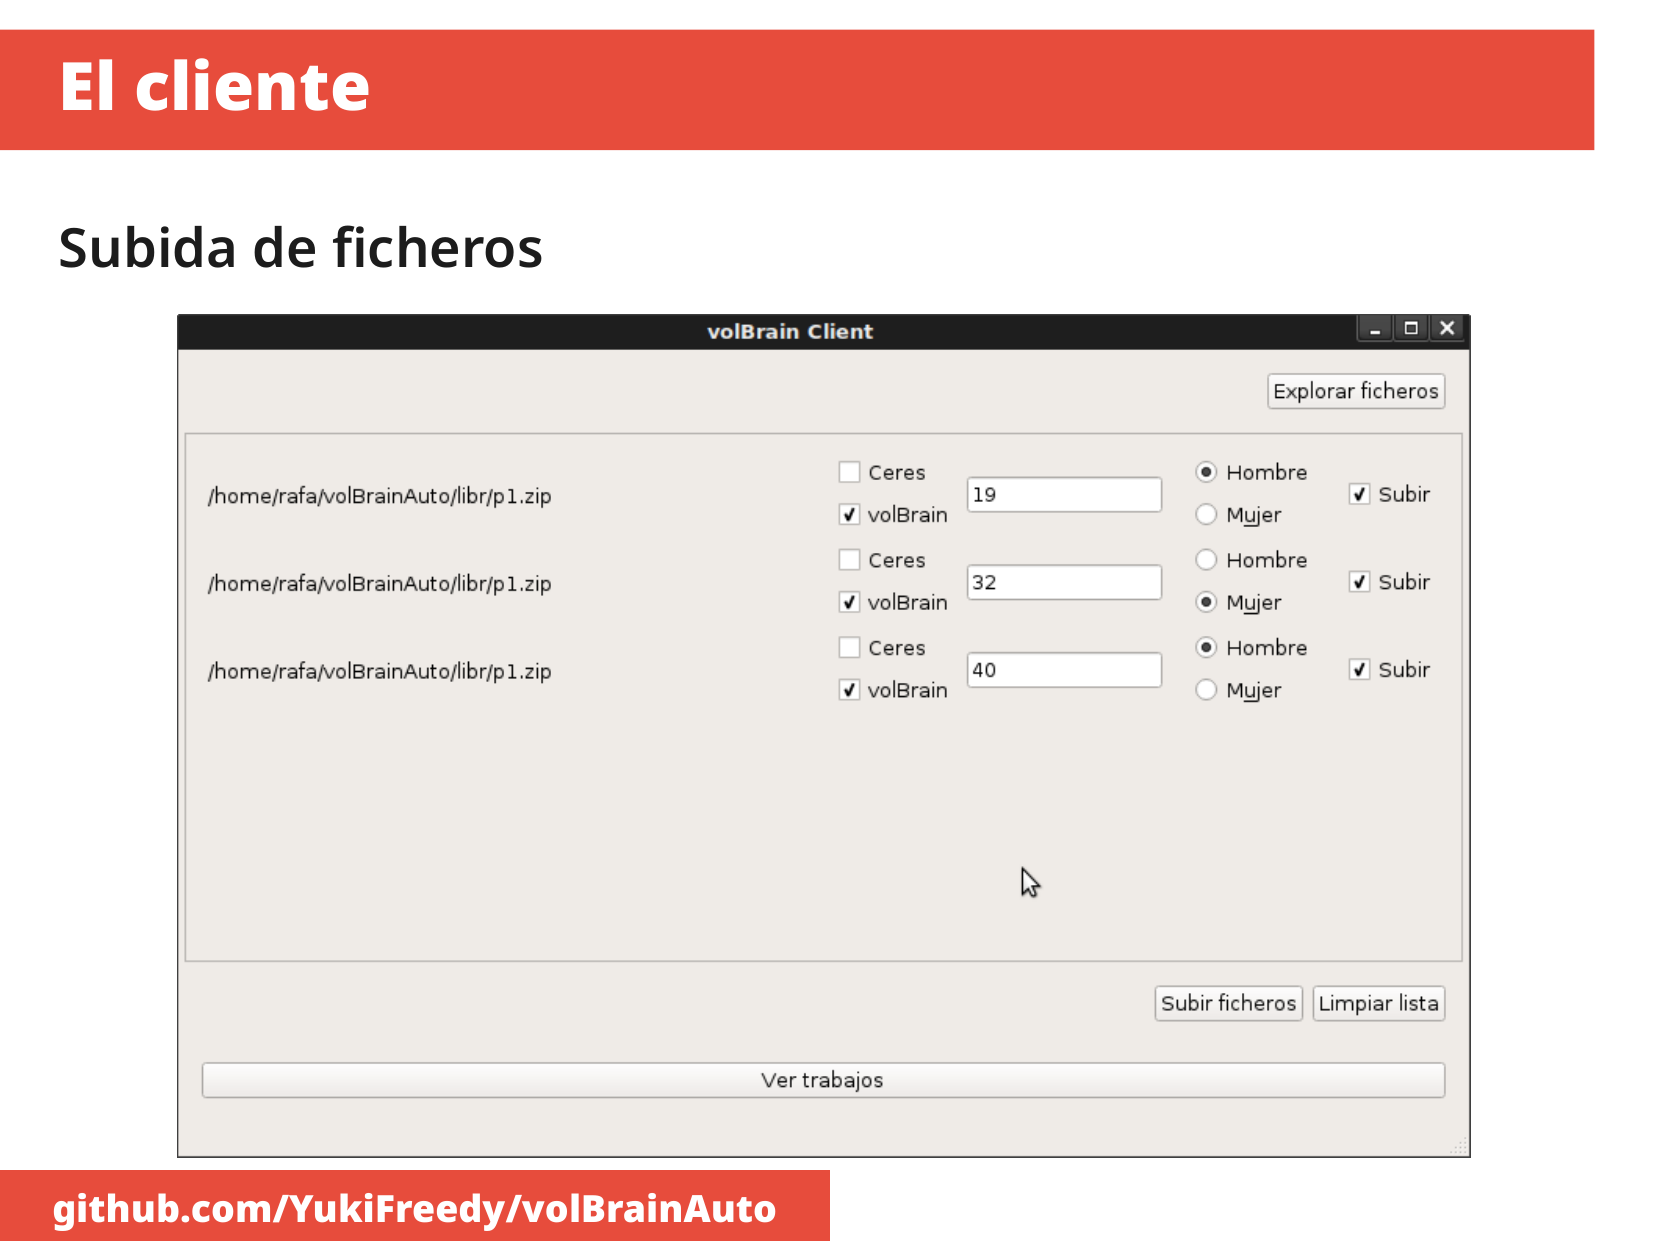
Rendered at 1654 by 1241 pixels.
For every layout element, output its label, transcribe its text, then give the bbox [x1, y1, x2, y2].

list Subida de ficheros [59, 210, 1565, 1171]
picture [177, 314, 1471, 1158]
title El cliente [59, 0, 1595, 130]
